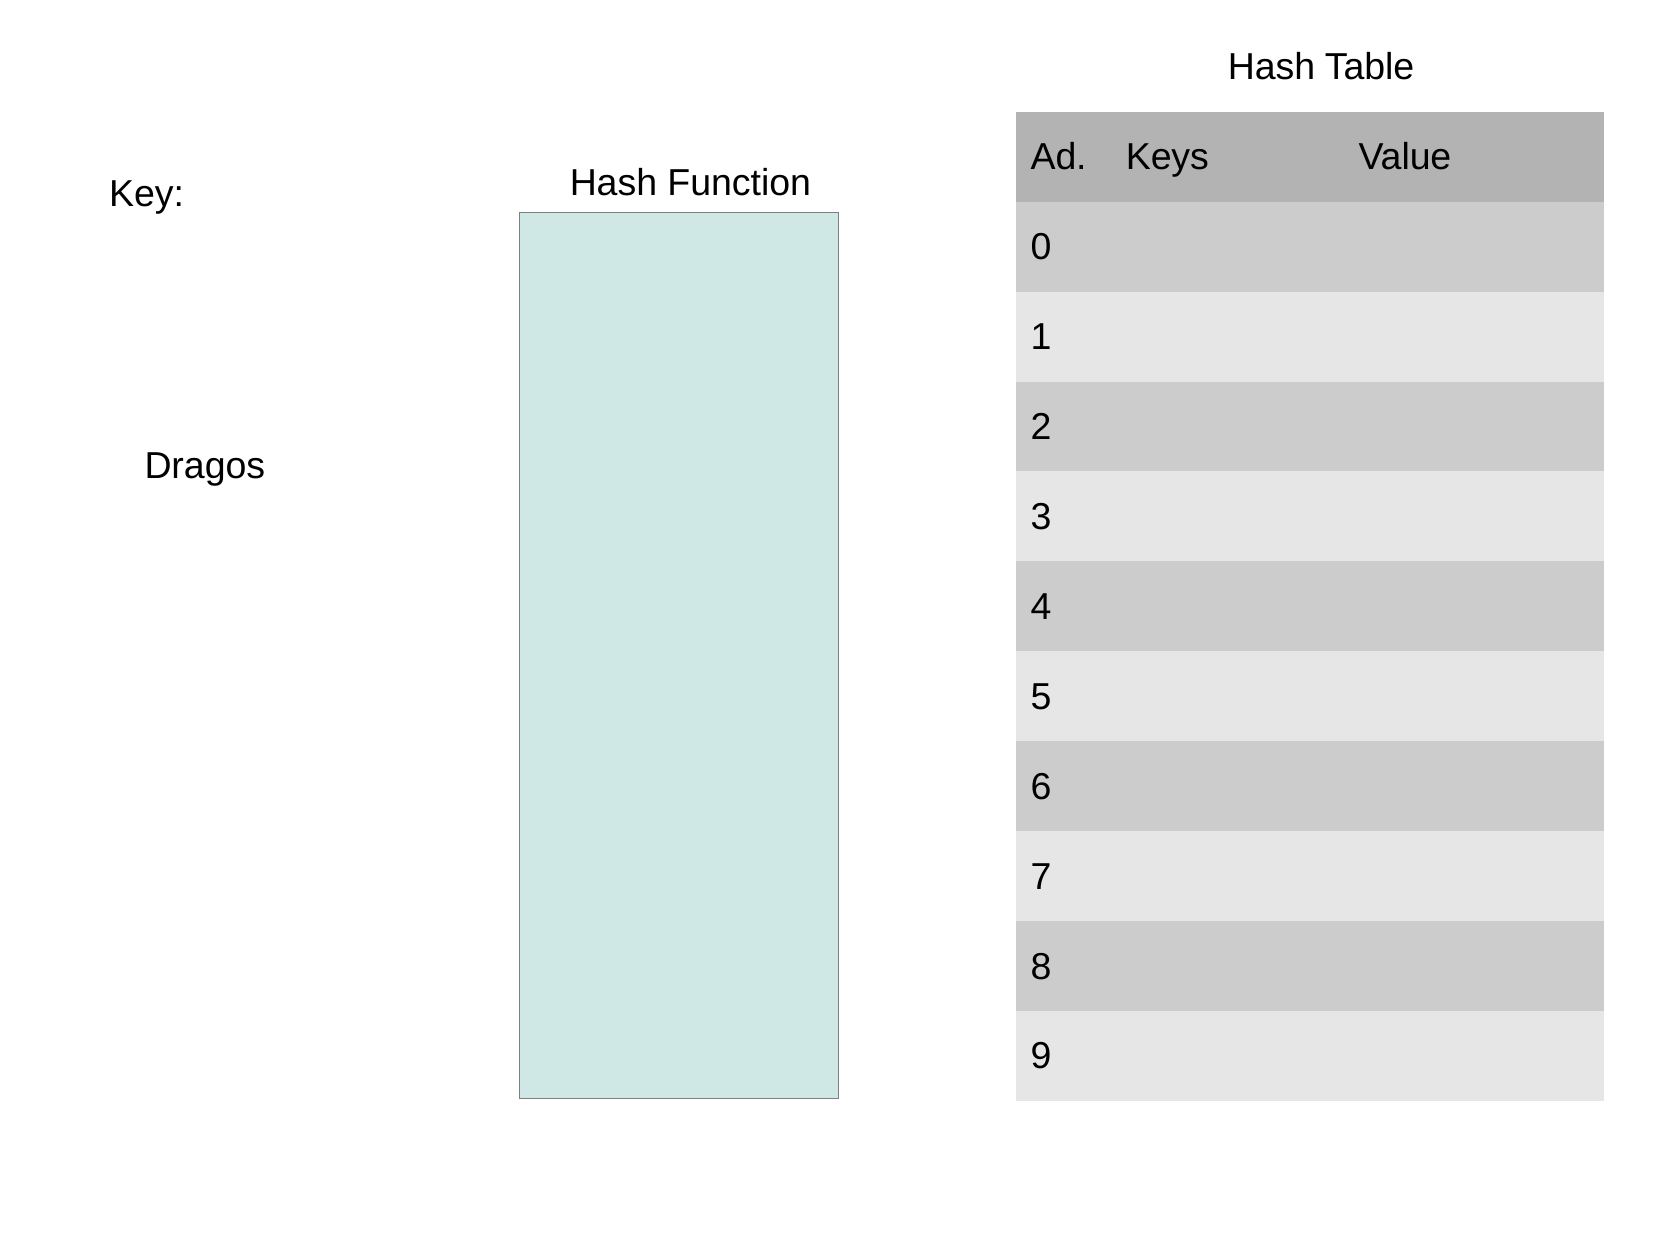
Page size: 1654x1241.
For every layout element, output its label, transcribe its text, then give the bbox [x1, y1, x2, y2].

table_cell 3 [1016, 471, 1111, 561]
table_cell [1344, 1011, 1604, 1101]
table_cell [1344, 292, 1604, 382]
table_cell 1 [1016, 292, 1111, 382]
table_cell [1344, 382, 1604, 471]
text_box Dragos [129, 437, 485, 494]
table_cell 7 [1016, 831, 1111, 921]
table_cell [1344, 561, 1604, 651]
table_cell [1344, 202, 1604, 292]
table_cell [1344, 471, 1604, 561]
table_cell [1111, 471, 1344, 561]
table_cell [1111, 292, 1344, 382]
table_cell [1344, 921, 1604, 1011]
table_cell [1111, 382, 1344, 471]
table_cell [1111, 1011, 1344, 1101]
text_box Hash Table [1213, 37, 1430, 95]
table_cell [1111, 202, 1344, 292]
table_cell [1111, 831, 1344, 921]
table_cell [1111, 921, 1344, 1011]
table_header Ad. [1016, 112, 1111, 202]
text_box [519, 212, 839, 1099]
table_cell [1111, 651, 1344, 741]
table_cell 6 [1016, 741, 1111, 831]
table_cell 9 [1016, 1011, 1111, 1101]
table_cell 0 [1016, 202, 1111, 292]
table_cell [1111, 741, 1344, 831]
table_cell [1344, 741, 1604, 831]
table_cell [1344, 651, 1604, 741]
text_box Hash Function [555, 153, 827, 211]
table_cell [1111, 561, 1344, 651]
table_cell 8 [1016, 921, 1111, 1011]
table_cell 2 [1016, 382, 1111, 471]
table_cell 5 [1016, 651, 1111, 741]
table_cell [1344, 831, 1604, 921]
table_cell 4 [1016, 561, 1111, 651]
table_header Keys [1111, 112, 1344, 202]
table_header Value [1344, 112, 1604, 202]
text_box Key: [94, 165, 200, 223]
